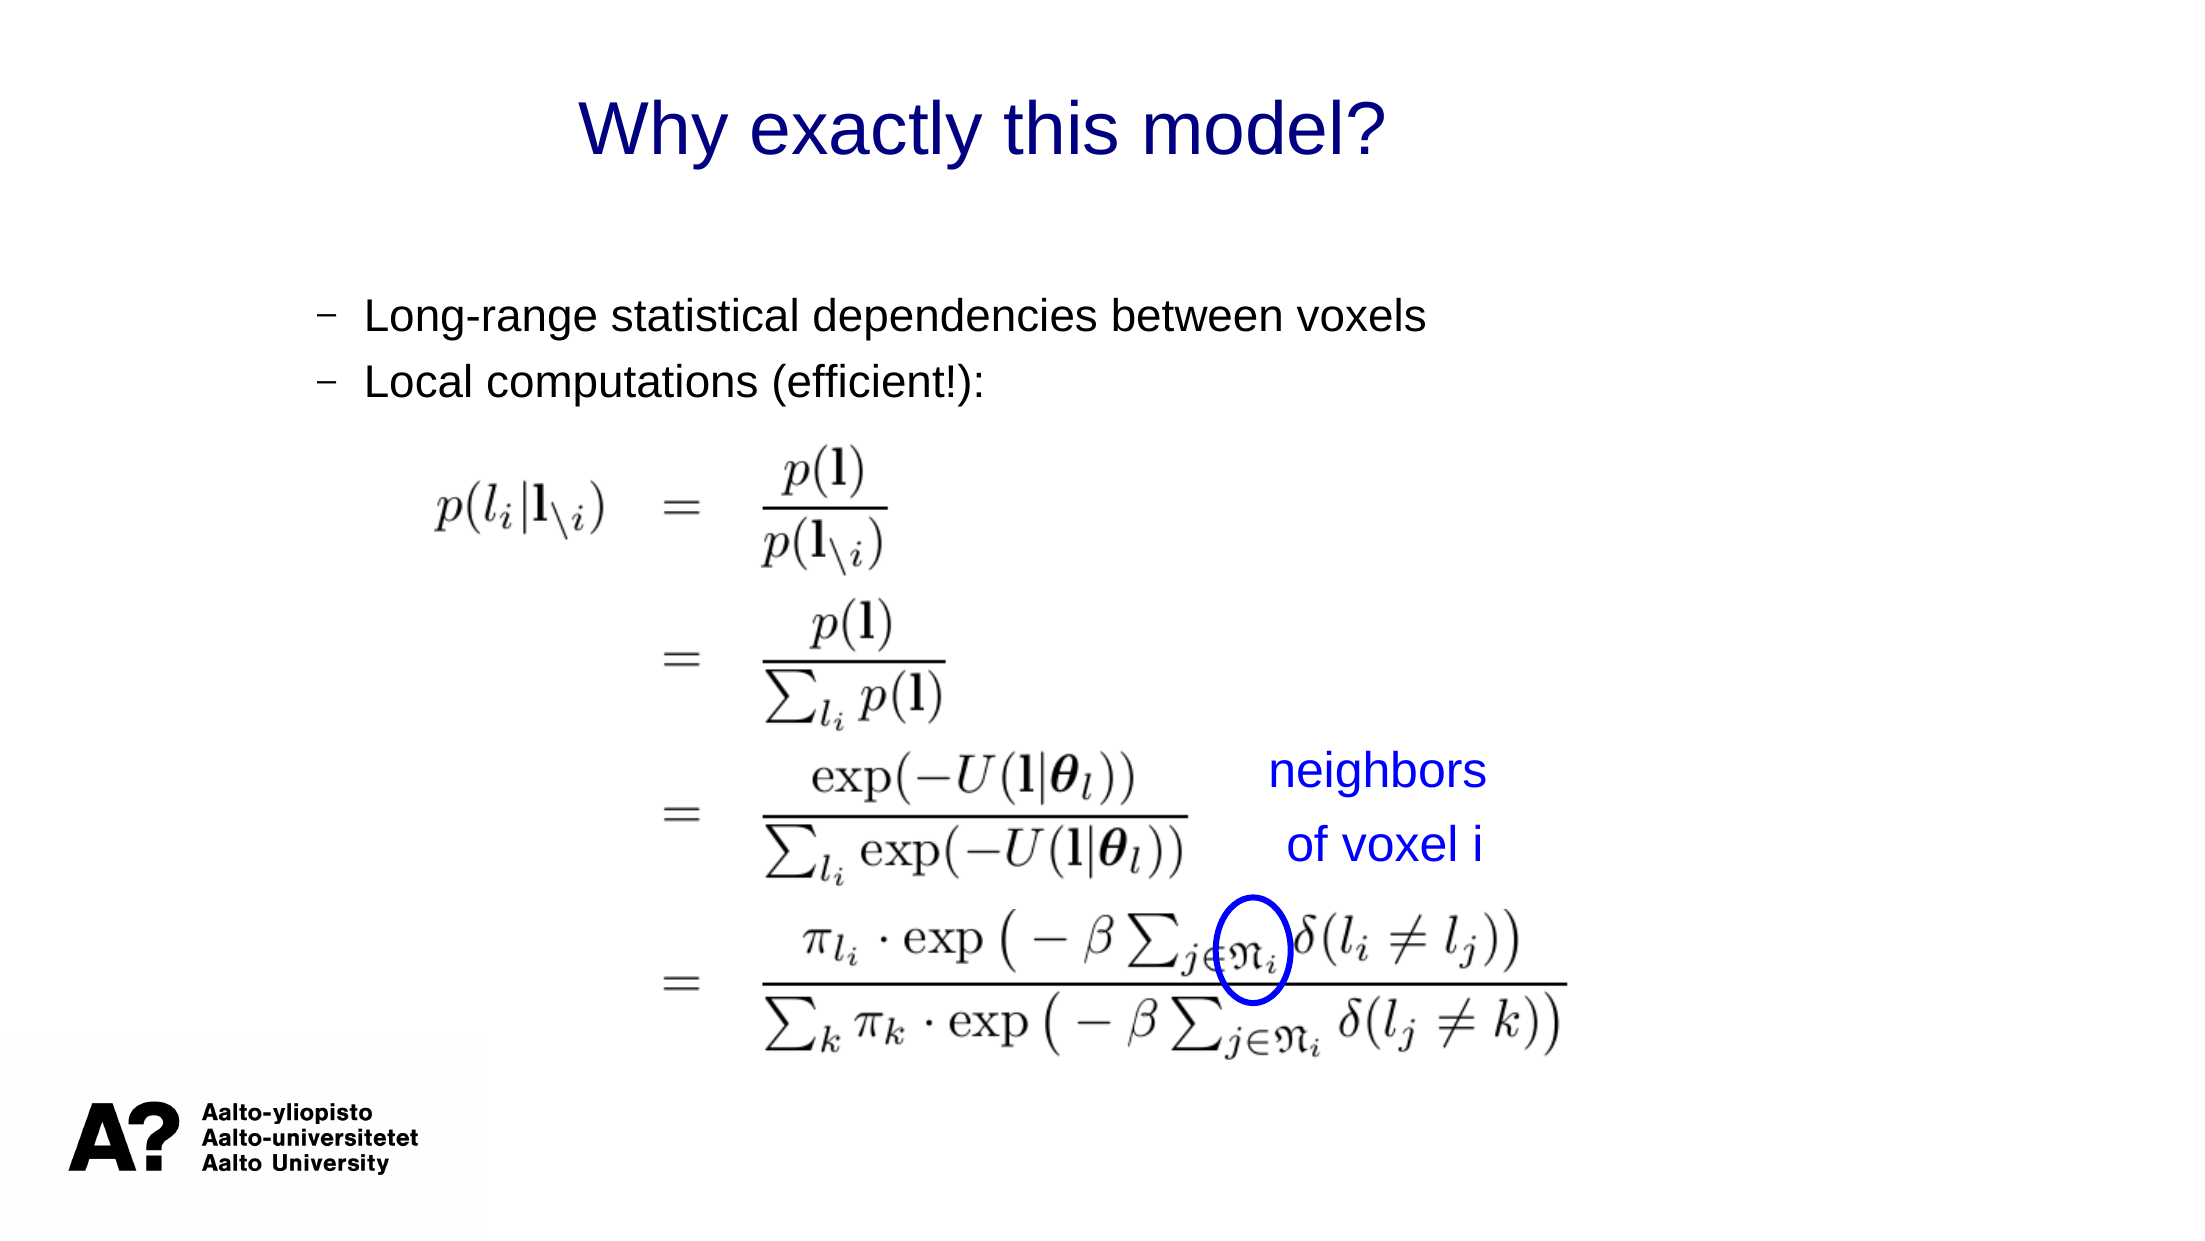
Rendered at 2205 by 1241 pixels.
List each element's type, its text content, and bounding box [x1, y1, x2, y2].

picture [433, 438, 1204, 892]
text_box neighbors of voxel i [1253, 730, 1644, 930]
picture [1219, 909, 1287, 1000]
picture [0, 1035, 488, 1239]
picture [647, 909, 1569, 1071]
list Long-range statistical dependencies between voxels Local computations (efficient!): [227, 278, 1653, 450]
title Why exactly this model? [326, 65, 1640, 179]
